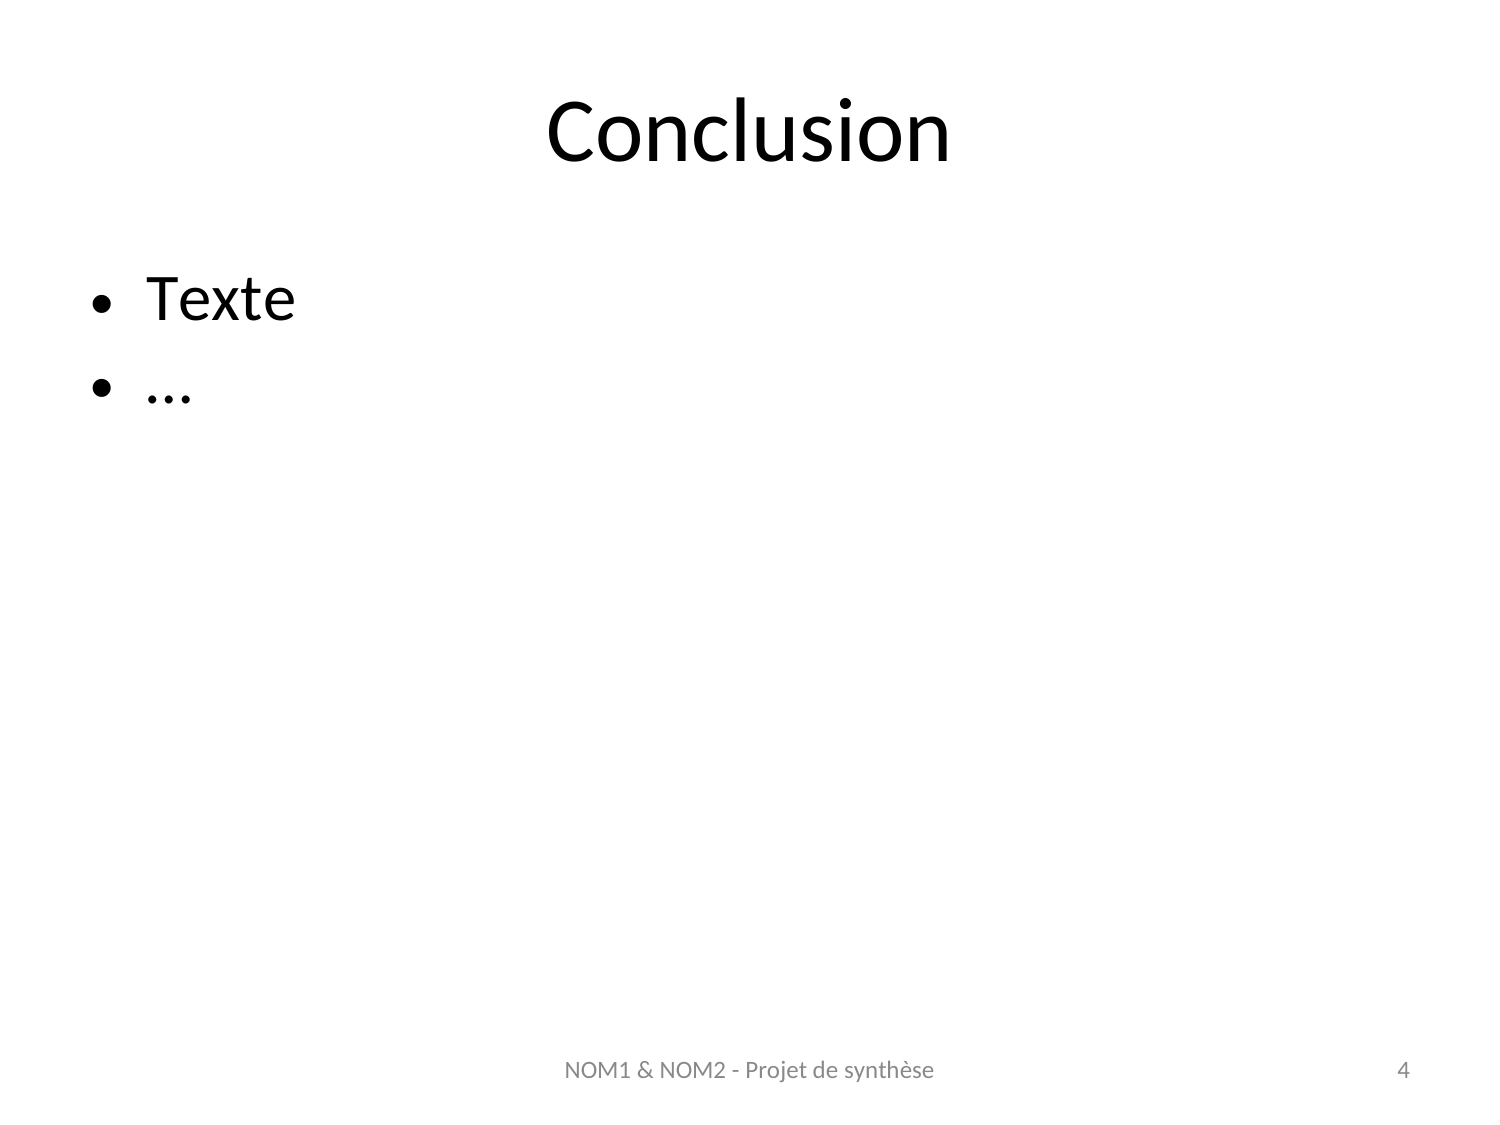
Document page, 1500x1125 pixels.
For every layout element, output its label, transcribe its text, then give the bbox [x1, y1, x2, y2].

title Conclusion [75, 45, 1426, 233]
list Texte … [75, 262, 1426, 1006]
